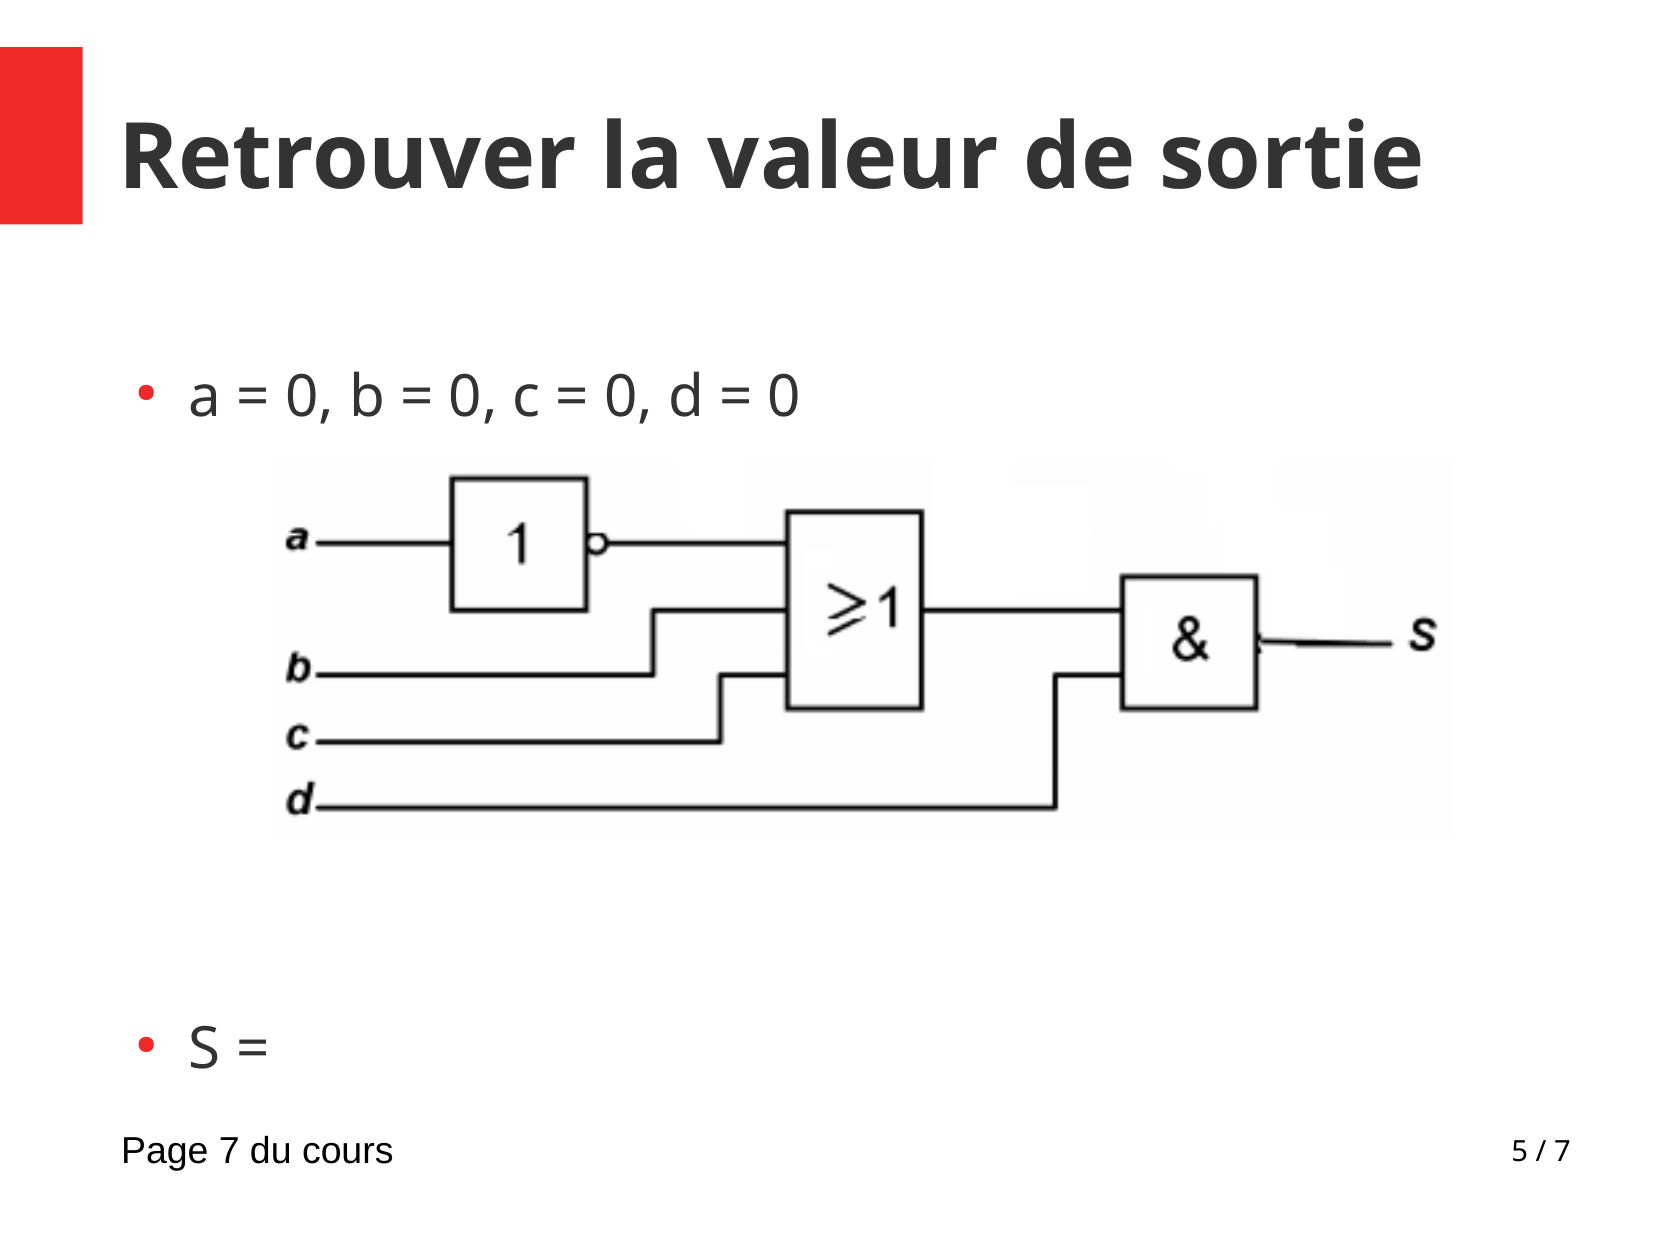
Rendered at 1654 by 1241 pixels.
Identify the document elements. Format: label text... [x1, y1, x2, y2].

picture [271, 459, 1454, 839]
text_box Page 7 du cours [106, 1122, 745, 1179]
title Retrouver la valeur de sortie [118, 45, 1571, 260]
list a = 0, b = 0, c = 0, d = 0 S = [118, 354, 1536, 1074]
